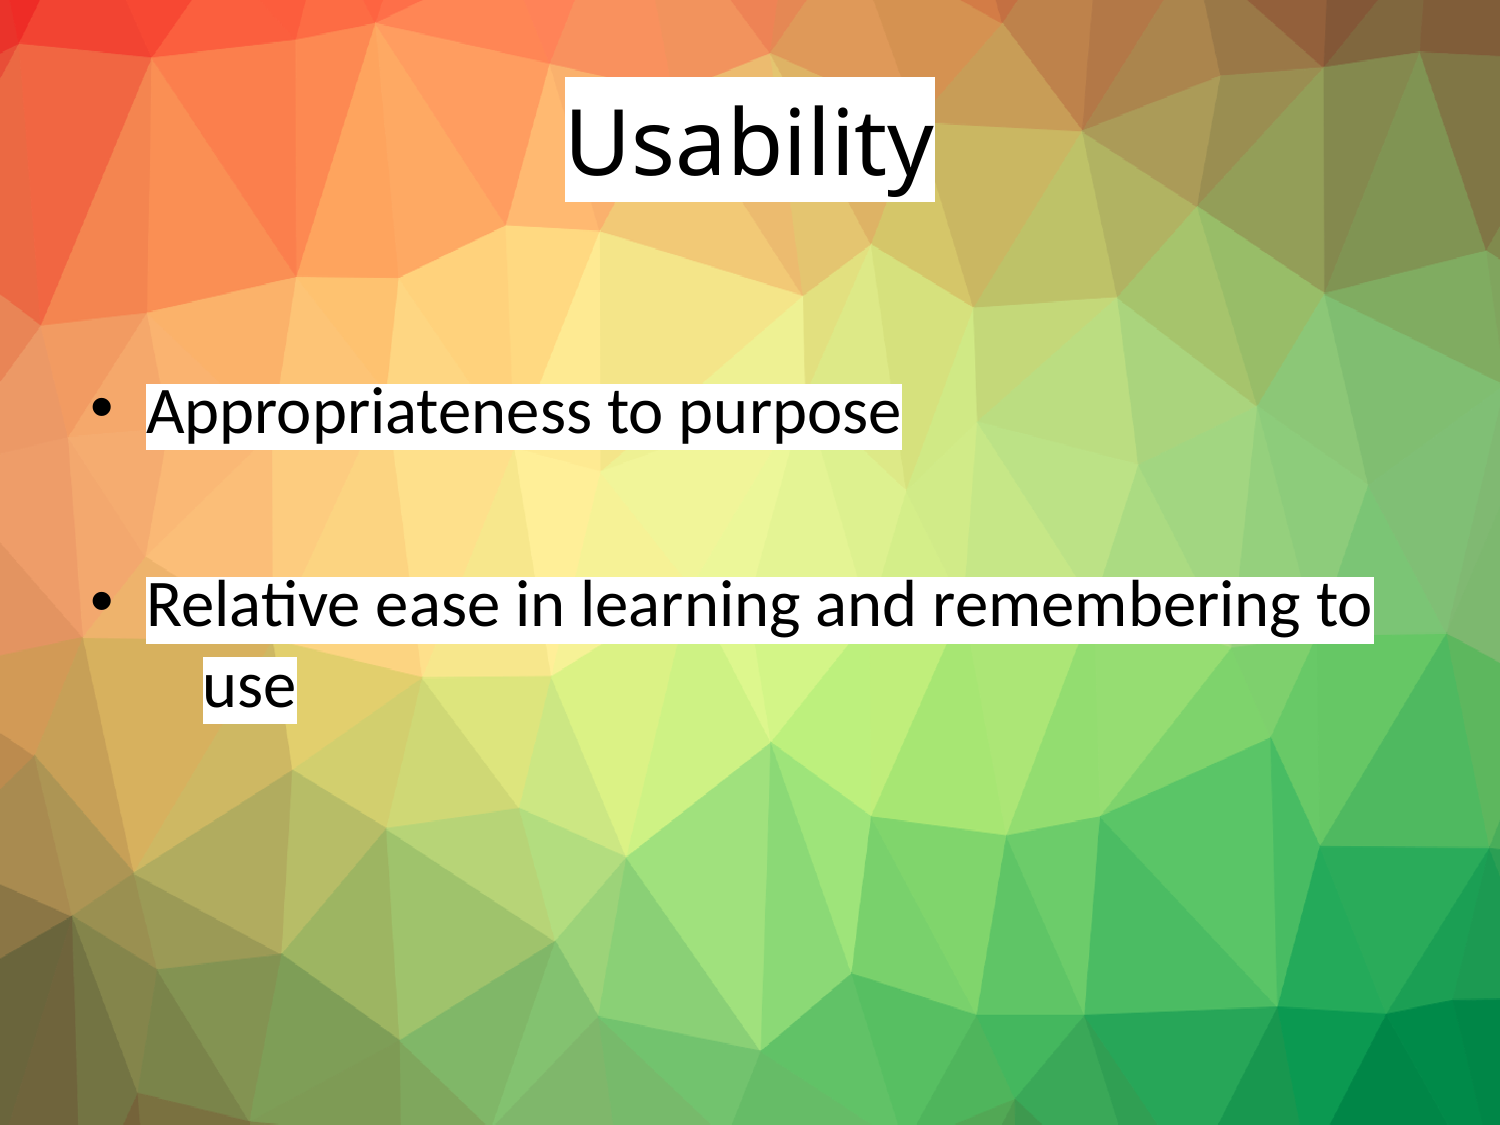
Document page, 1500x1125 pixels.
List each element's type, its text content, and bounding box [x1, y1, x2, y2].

list Appropriateness to purpose Relative ease in learning and remembering to use [75, 262, 1426, 1005]
title Usability [75, 45, 1426, 233]
picture [0, 0, 1500, 1125]
